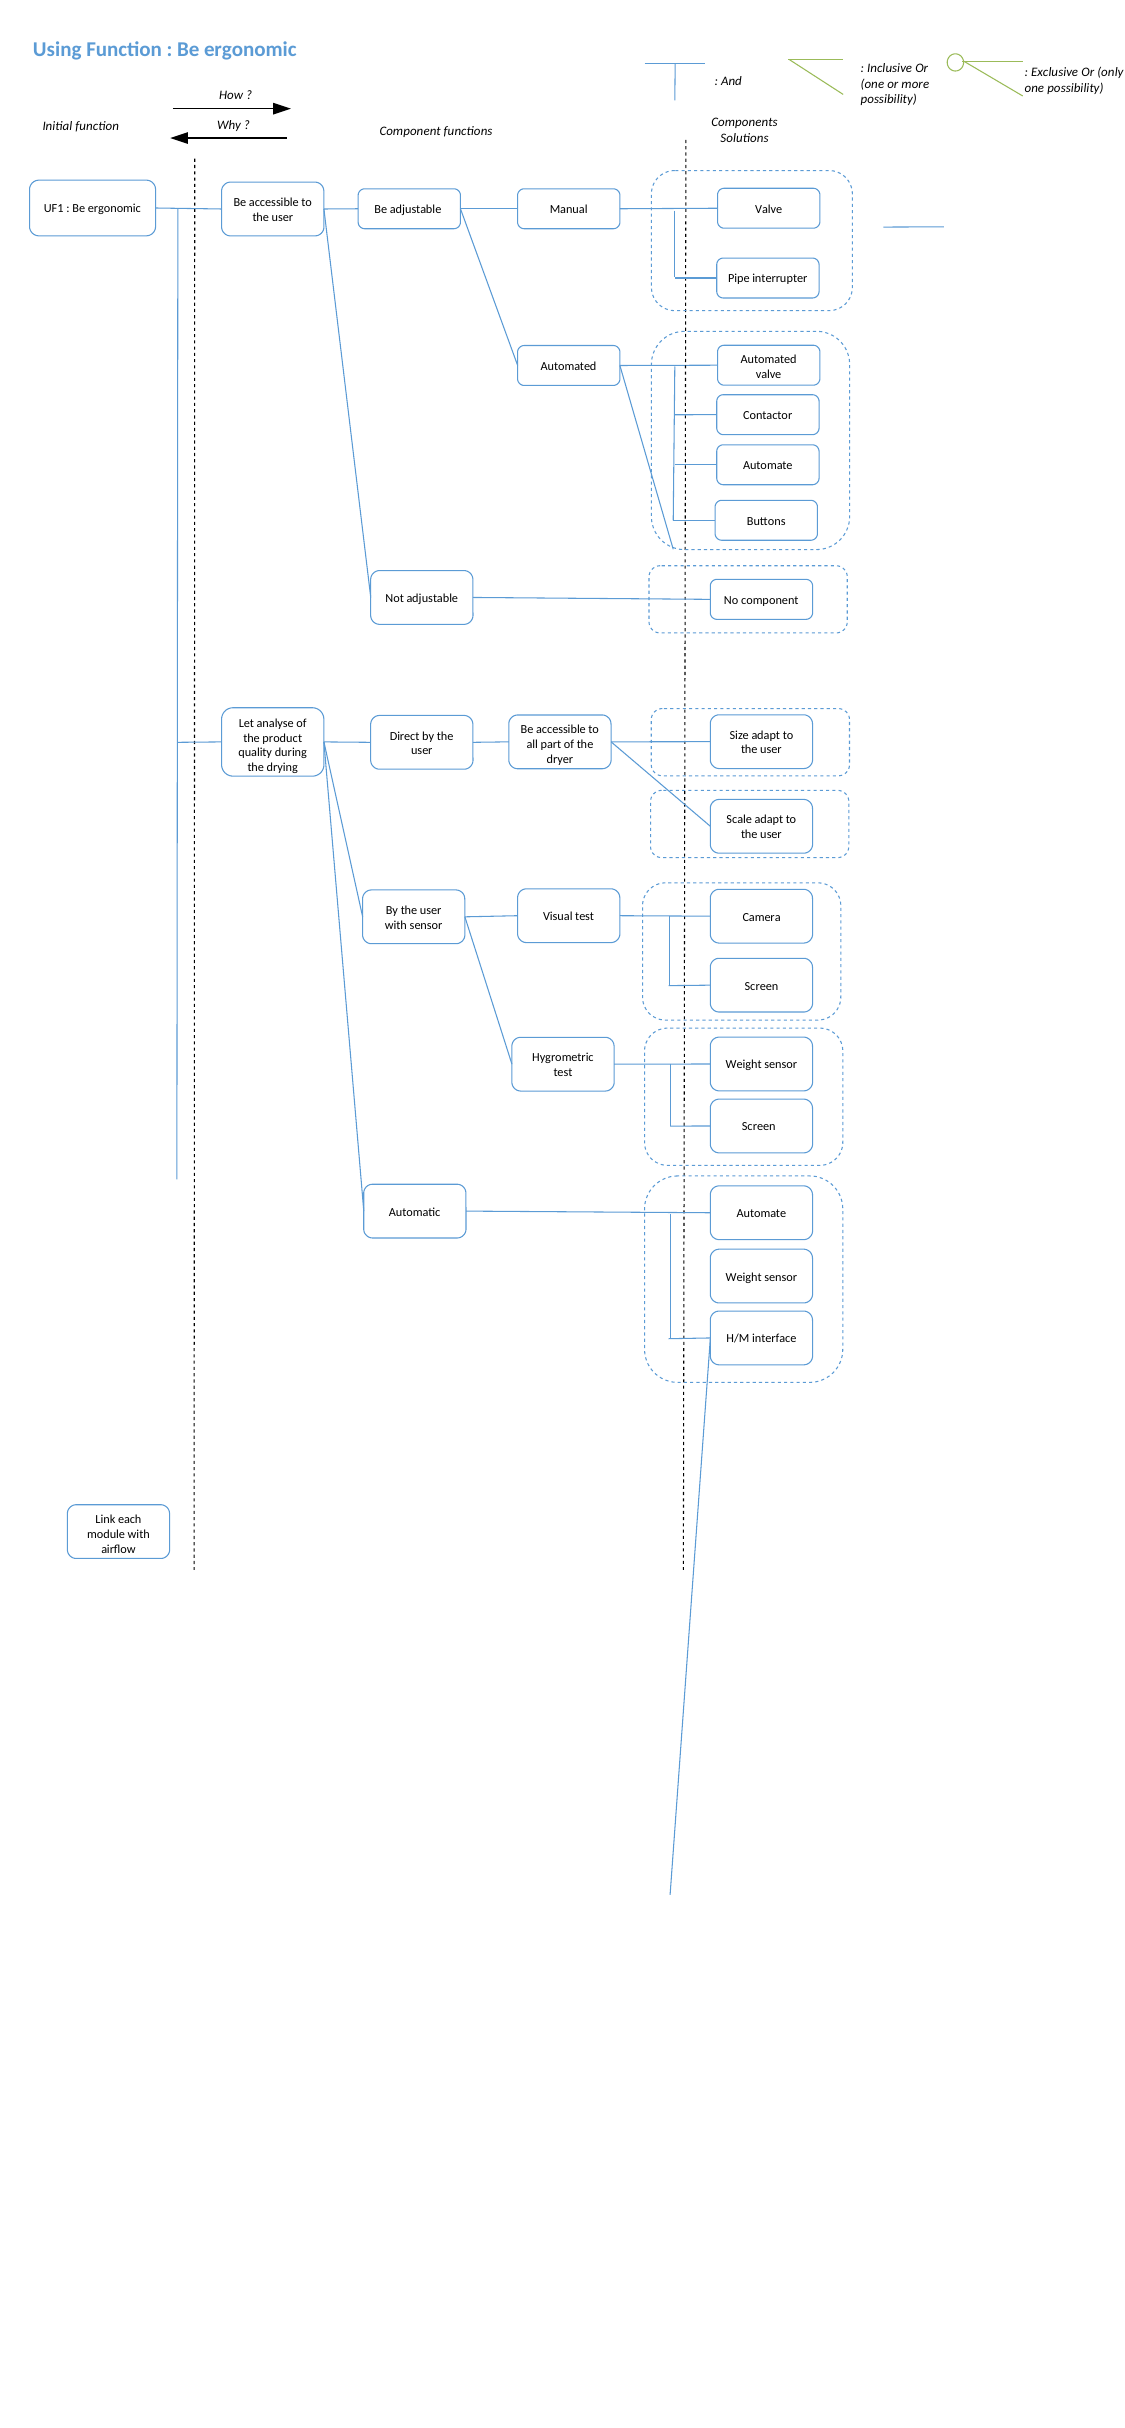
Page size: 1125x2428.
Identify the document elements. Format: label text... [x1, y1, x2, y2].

text_box Be accessible to the user [221, 182, 324, 236]
text_box Buttons [715, 500, 818, 541]
text_box Screen [710, 1099, 813, 1153]
text_box Automated [517, 345, 620, 386]
text_box H/M interface [710, 1311, 813, 1365]
text_box Camera [710, 889, 813, 944]
text_box Valve [717, 188, 820, 229]
text_box Pipe interrupter [716, 258, 820, 298]
text_box Hygrometric test [511, 1037, 615, 1092]
text_box : Exclusive Or (only one possibility) [1016, 59, 1125, 100]
text_box Be adjustable [358, 188, 461, 229]
text_box : And [706, 68, 789, 93]
text_box Automatic [363, 1184, 467, 1238]
text_box Weight sensor [710, 1037, 813, 1091]
text_box Automated valve [717, 345, 820, 386]
text_box Initial function [34, 113, 156, 138]
text_box Be accessible to all part of the dryer [508, 714, 612, 769]
text_box Visual test [517, 888, 620, 943]
text_box Component functions [371, 117, 503, 143]
text_box Link each module with airflow [67, 1504, 170, 1559]
text_box Direct by the user [370, 715, 473, 770]
text_box Automate [716, 444, 820, 485]
text_box By the user with sensor [362, 889, 465, 944]
text_box Scale adapt to the user [710, 799, 813, 854]
text_box Screen [710, 958, 813, 1013]
text_box Why ? [208, 112, 291, 137]
text_box UF1 : Be ergonomic [29, 180, 156, 236]
text_box Let analyse of the product quality during the drying [221, 707, 324, 777]
text_box Components Solutions [699, 109, 790, 150]
text_box Not adjustable [370, 570, 473, 625]
text_box How ? [210, 82, 296, 107]
text_box Contactor [716, 394, 820, 435]
text_box Weight sensor [710, 1249, 813, 1303]
text_box No component [710, 579, 813, 620]
text_box : Inclusive Or (one or more possibility) [852, 55, 948, 112]
text_box Automate [710, 1185, 813, 1240]
text_box Size adapt to the user [710, 714, 813, 769]
text_box Using Function : Be ergonomic [24, 30, 397, 65]
text_box Manual [517, 188, 620, 229]
